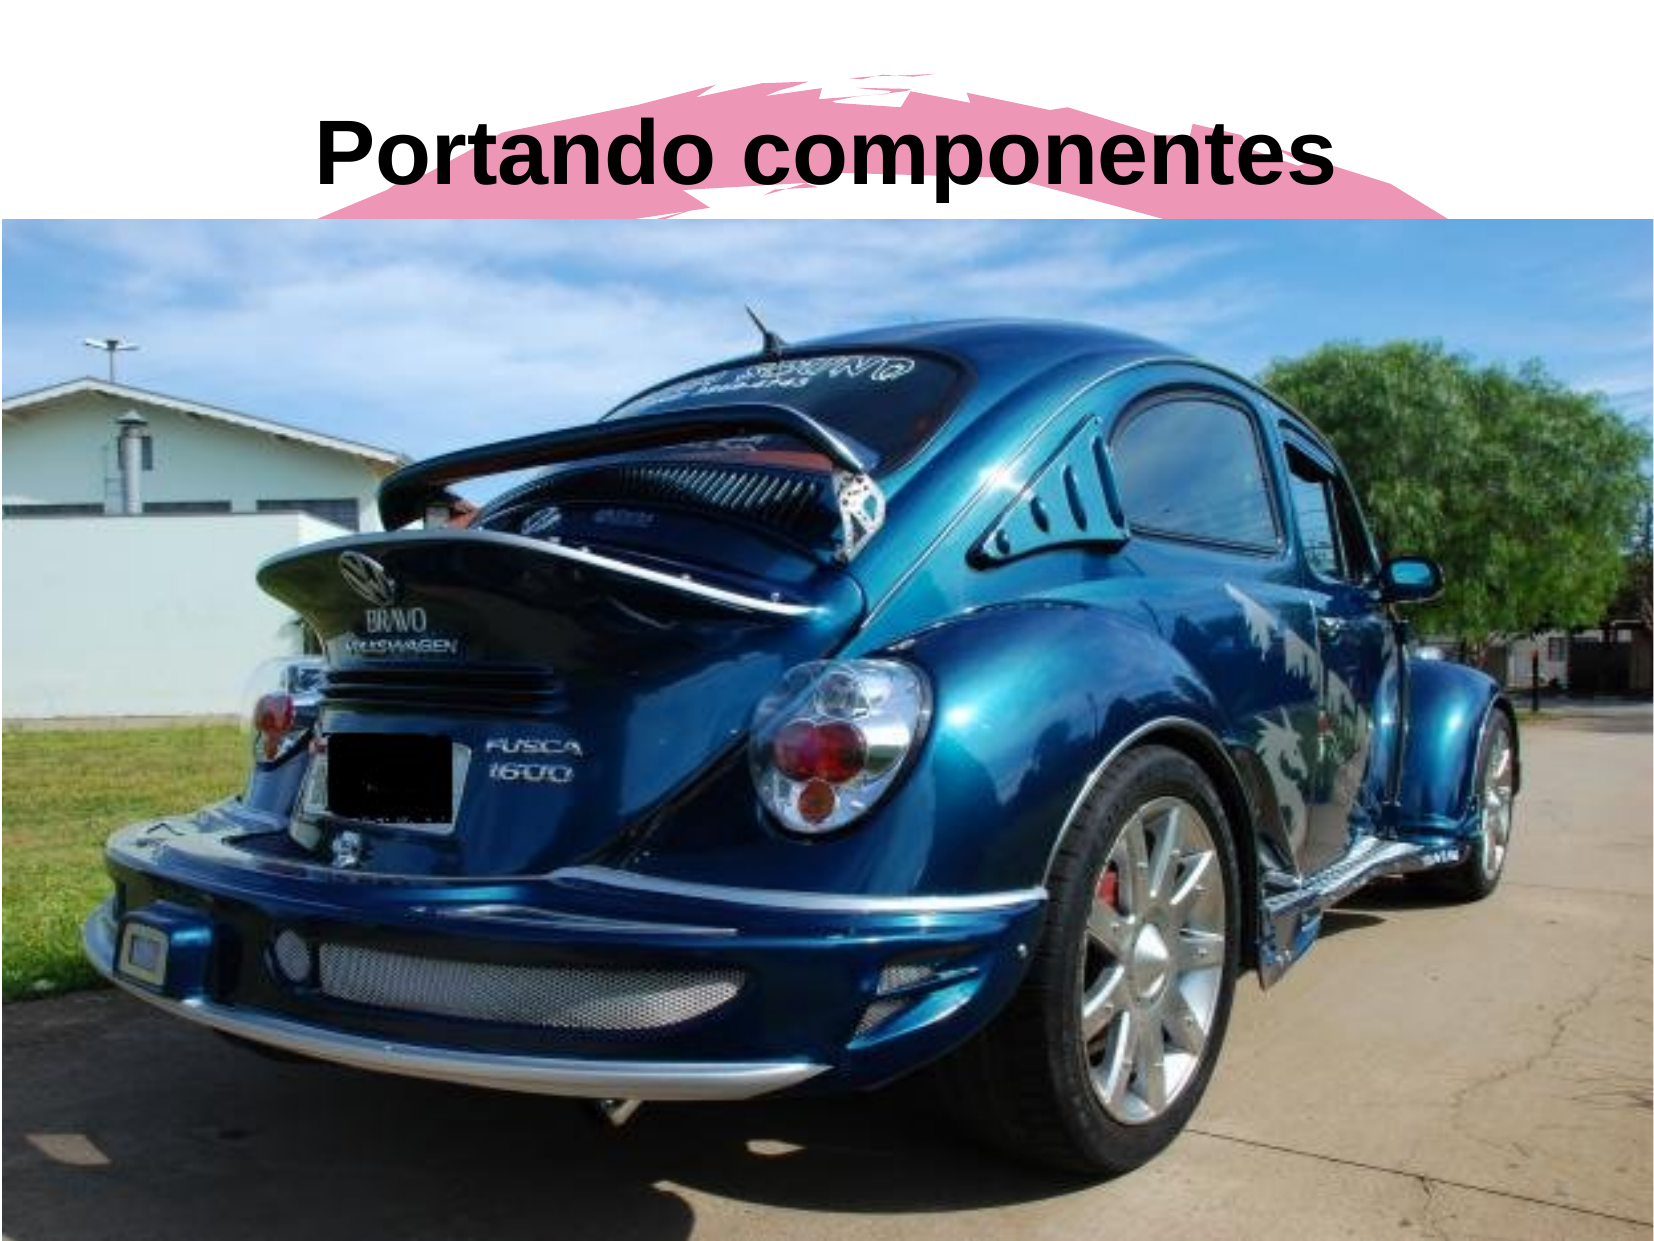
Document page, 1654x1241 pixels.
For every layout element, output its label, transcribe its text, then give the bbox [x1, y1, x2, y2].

title Portando componentes [82, 49, 1571, 219]
picture [2, 219, 1654, 1241]
